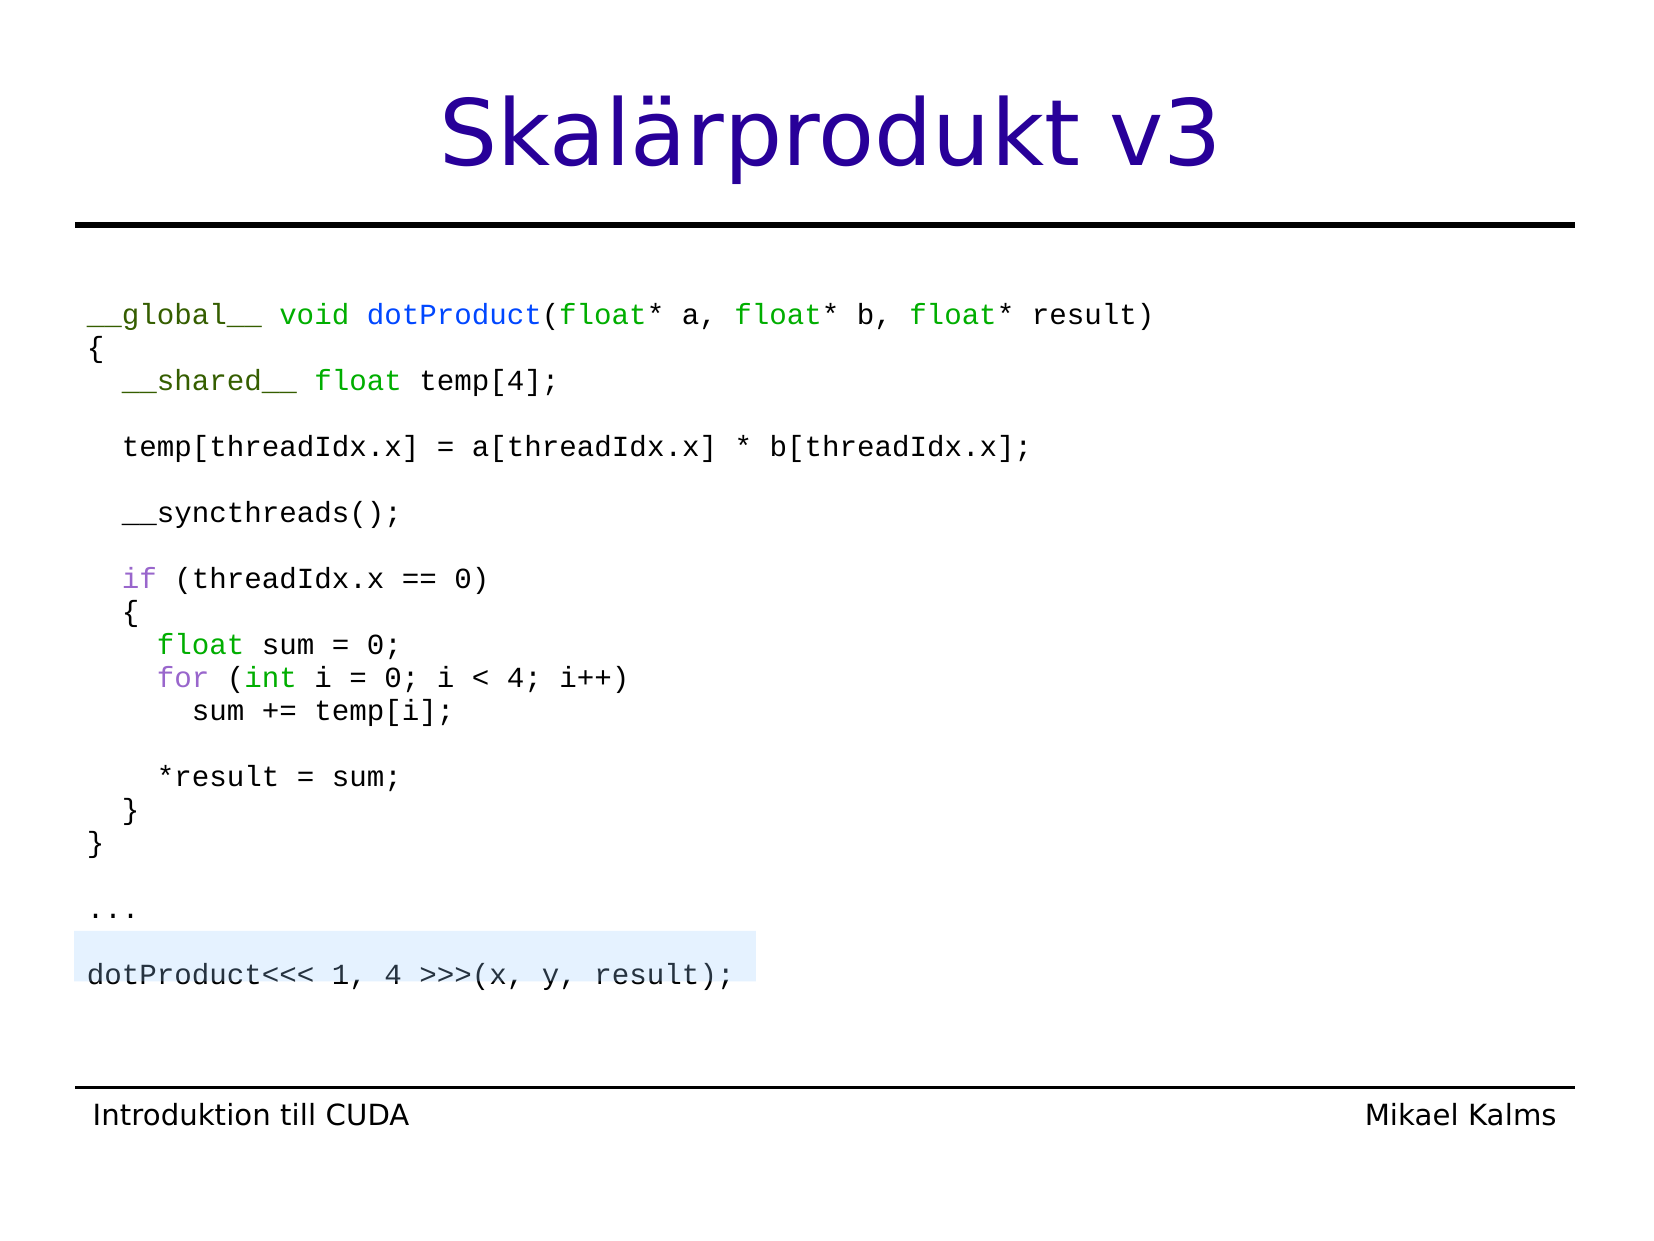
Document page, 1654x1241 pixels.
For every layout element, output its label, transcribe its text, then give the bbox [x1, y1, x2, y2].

text_box __global__ void dotProduct(float* a, float* b, float* result) { __shared__ float temp[4]; temp[threadIdx.x] = a[threadIdx.x] * b[threadIdx.x]; __syncthreads(); if (threadIdx.x == 0) { float sum = 0; for (int i = 0; i < 4; i++) sum += temp[i]; *result = sum; } } ... dotProduct<<< 1, 4 >>>(x, y, result); [86, 306, 1576, 1020]
text_box Mikael Kalms [1347, 1087, 1576, 1144]
text_box Introduktion till CUDA [75, 1087, 428, 1144]
title Skalärprodukt v3 [86, 37, 1576, 231]
text_box [74, 930, 756, 982]
